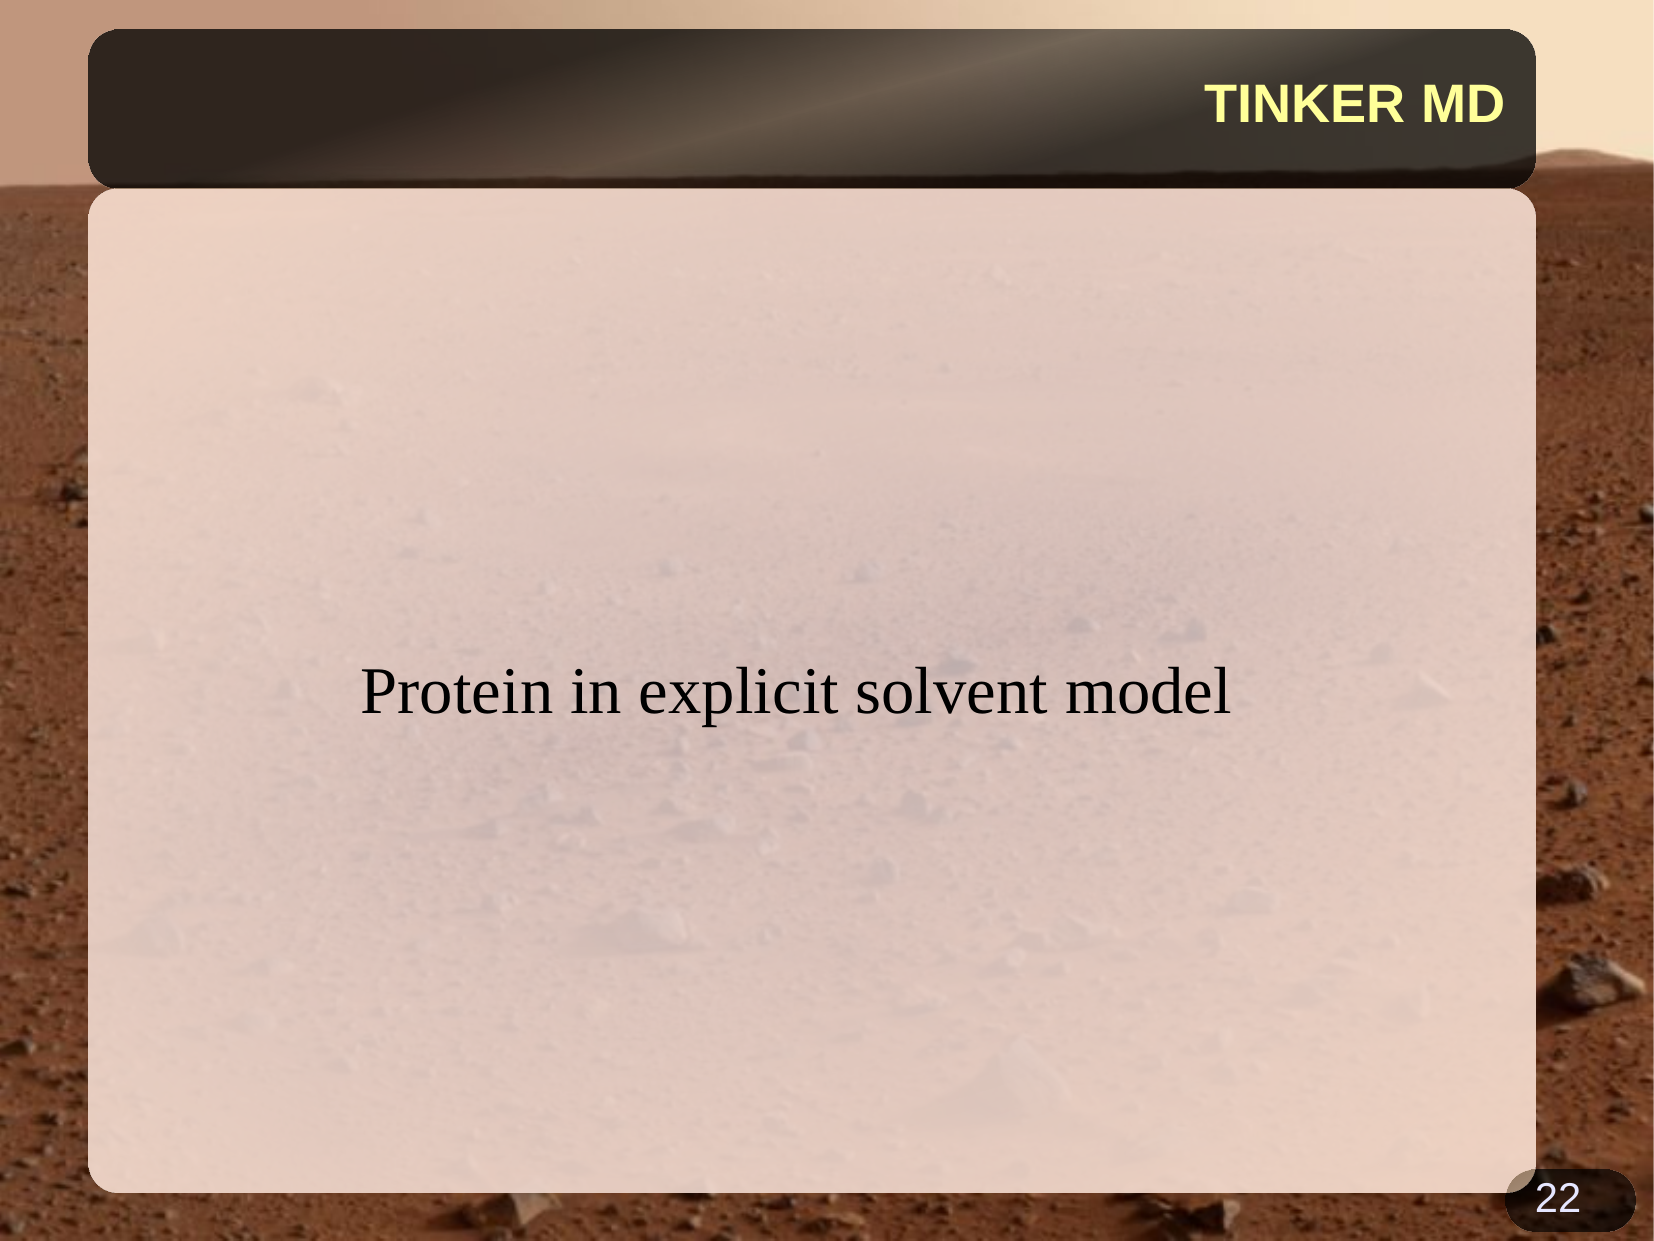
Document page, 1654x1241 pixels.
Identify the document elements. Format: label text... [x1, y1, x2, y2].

picture [0, 0, 1654, 1241]
subtitle Protein in explicit solvent model [118, 218, 1477, 1164]
title TINKER MD [118, 59, 1506, 148]
text_box [88, 188, 1536, 1193]
